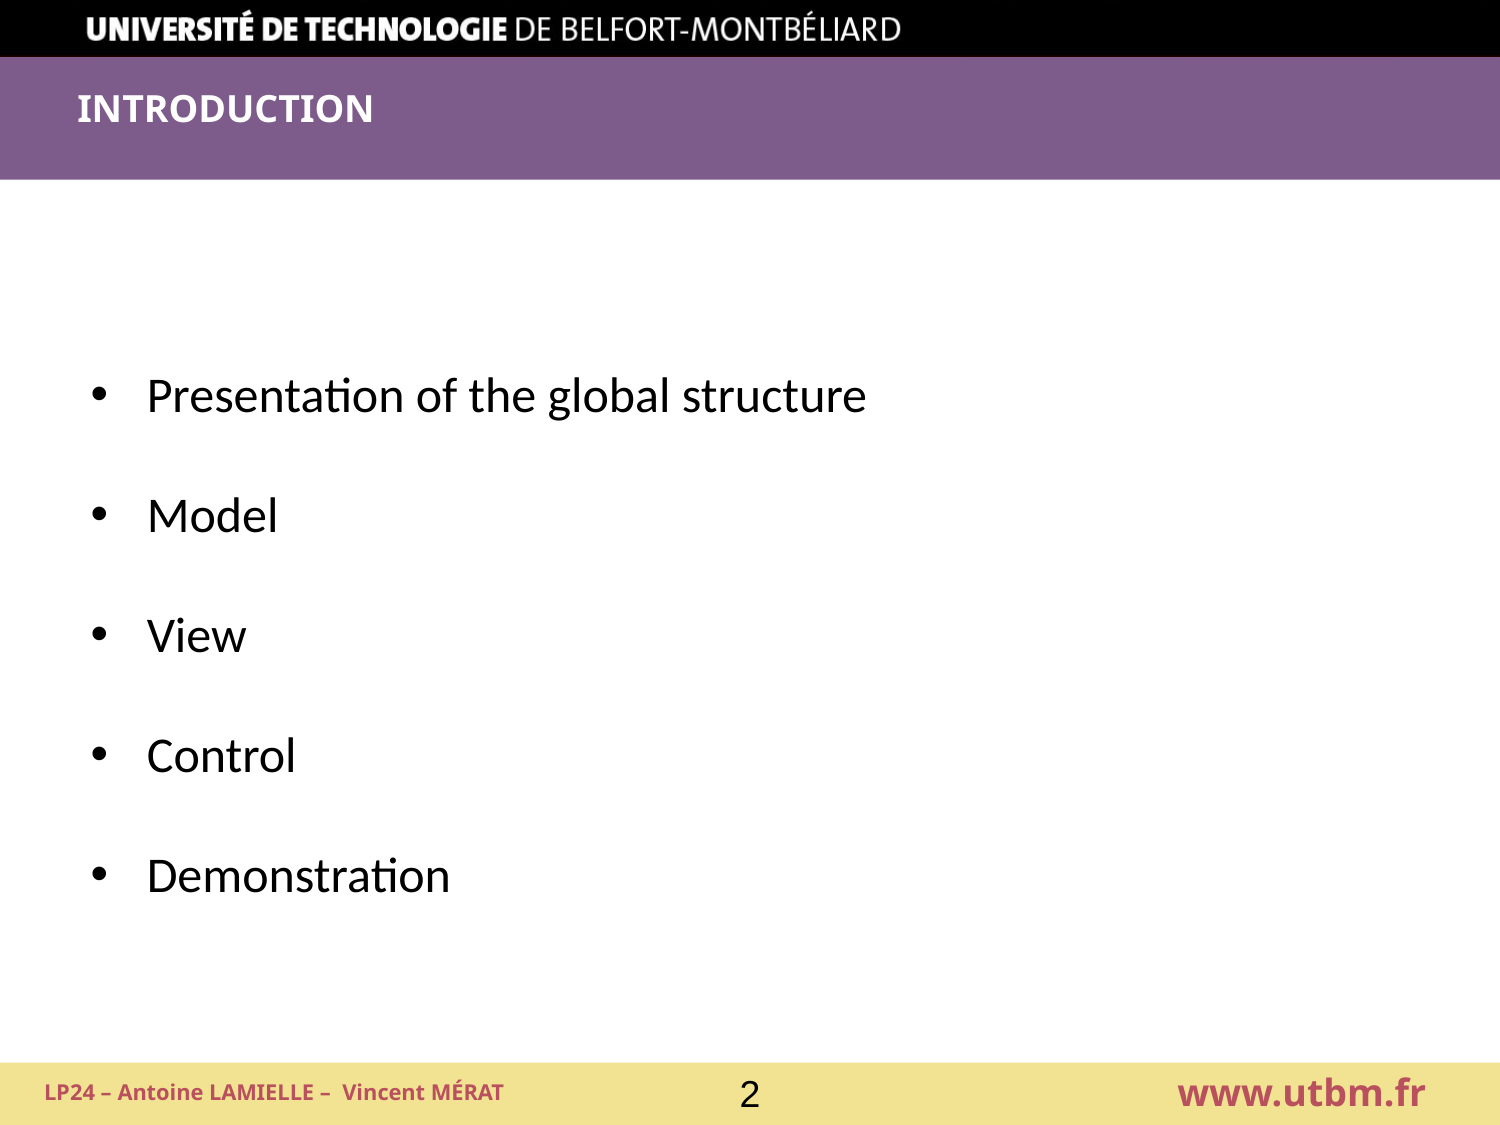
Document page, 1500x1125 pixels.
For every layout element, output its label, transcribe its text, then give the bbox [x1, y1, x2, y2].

text_box [0, 57, 1500, 180]
text_box Presentation of the global structure Model View Control Demonstration [90, 362, 1439, 903]
text_box <number> [0, 1062, 1500, 1123]
picture [0, 0, 1500, 57]
text_box INTRODUCTION [62, 78, 1288, 138]
text_box LP24 – Antoine LAMIELLE – Vincent MÉRAT [29, 1078, 591, 1112]
